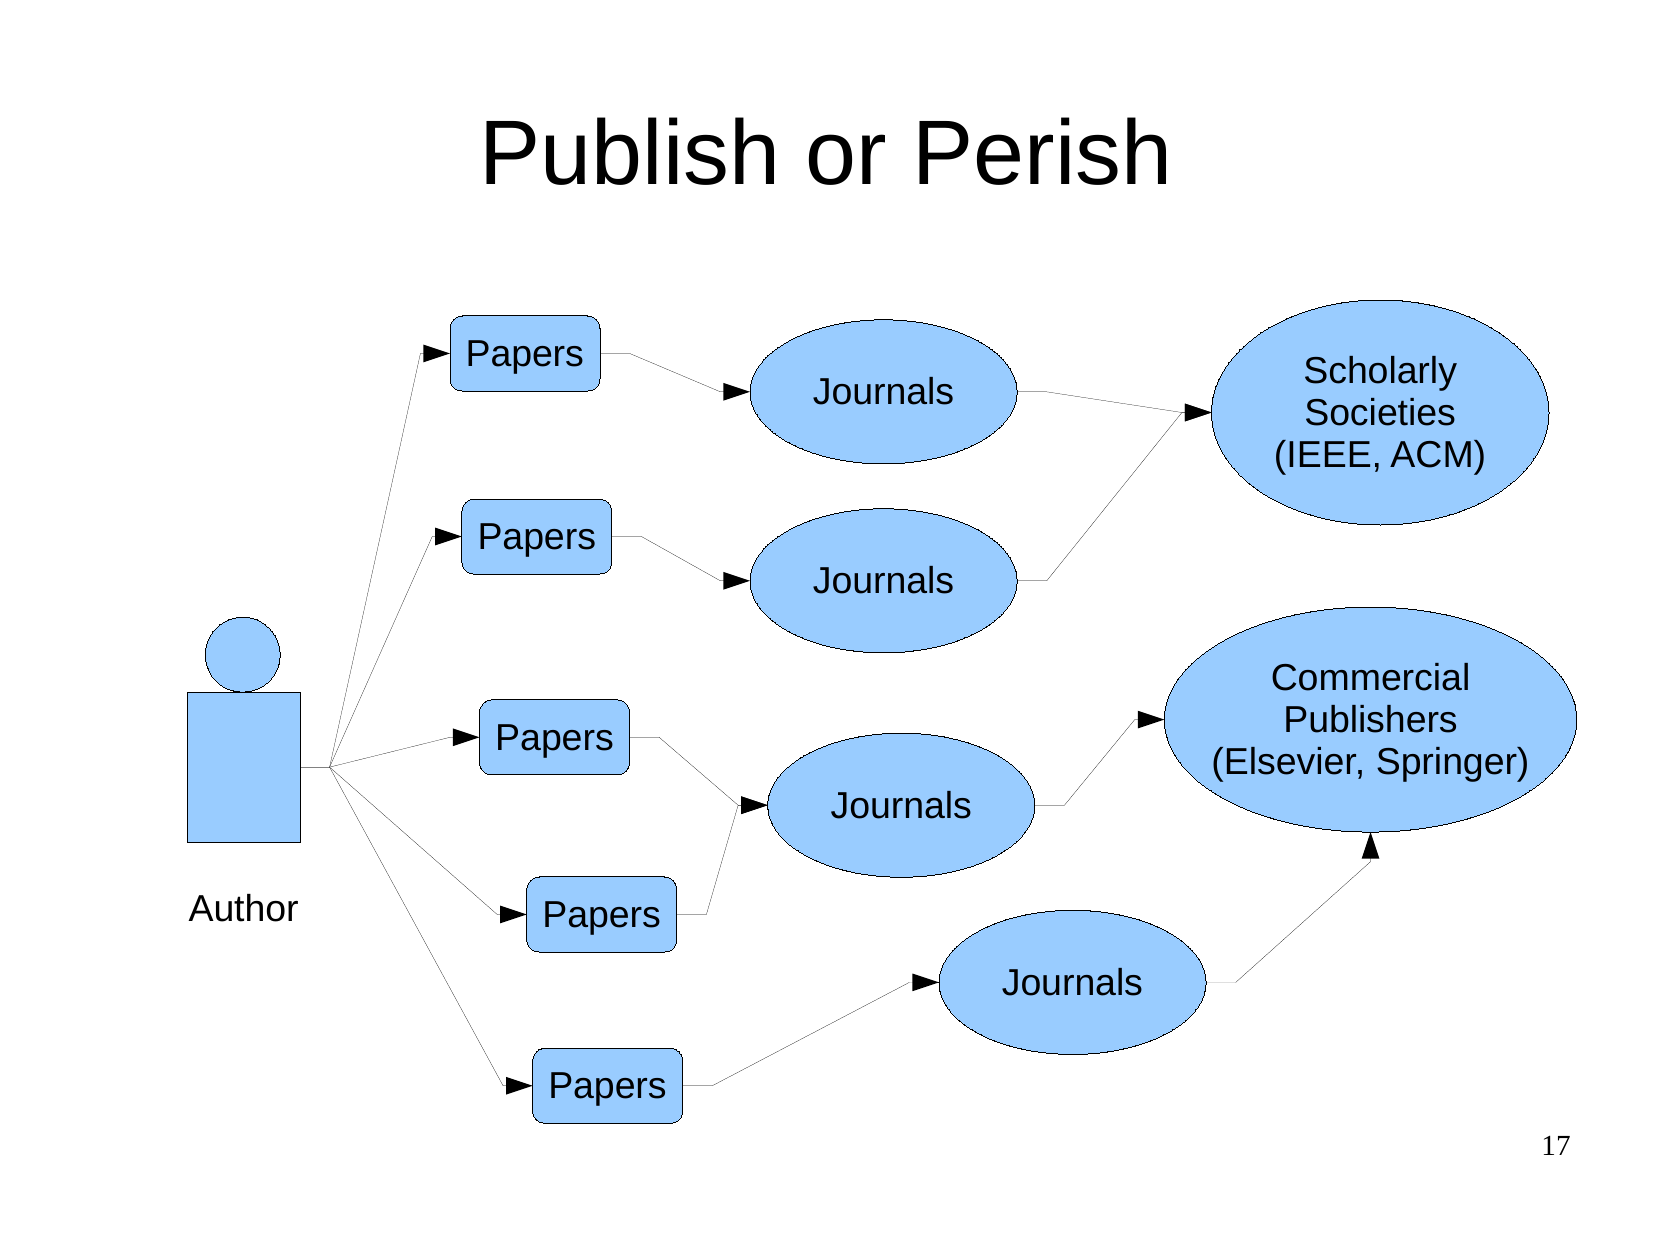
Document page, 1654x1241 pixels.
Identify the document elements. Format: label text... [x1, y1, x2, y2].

text_box Papers [479, 699, 630, 775]
text_box Papers [526, 876, 677, 953]
text_box Scholarly Societies (IEEE, ACM) [1211, 300, 1550, 526]
text_box Papers [450, 315, 601, 392]
text_box Journals [750, 319, 1018, 464]
text_box Author [150, 879, 338, 937]
text_box Journals [750, 508, 1018, 653]
text_box Papers [461, 499, 612, 575]
text_box Journals [939, 910, 1207, 1055]
text_box Commercial Publishers (Elsevier, Springer) [1164, 607, 1577, 833]
text_box Journals [767, 733, 1035, 878]
text_box Papers [532, 1048, 683, 1124]
text_box [187, 617, 301, 843]
title Publish or Perish [82, 49, 1571, 257]
